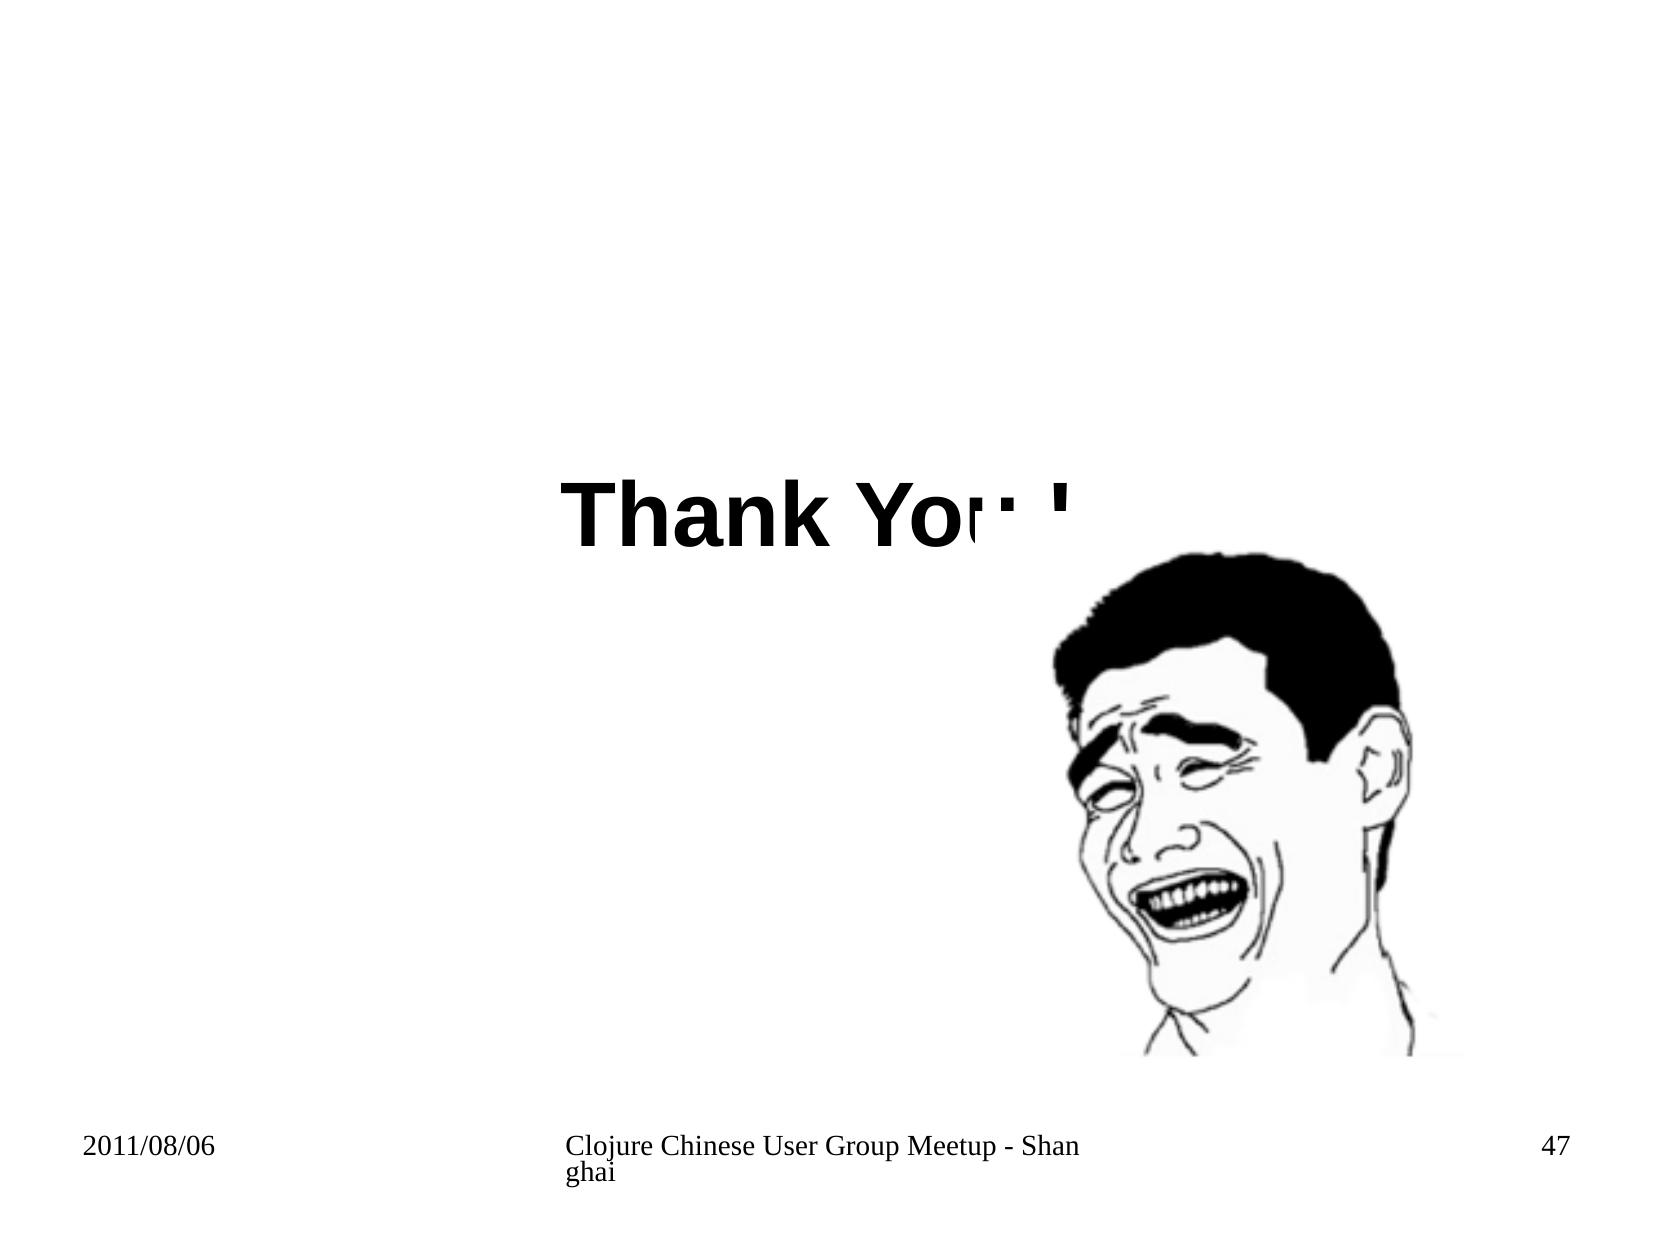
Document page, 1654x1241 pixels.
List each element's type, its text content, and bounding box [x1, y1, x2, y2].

picture [975, 511, 1501, 1112]
subtitle Thank You ! [75, 412, 1564, 1069]
